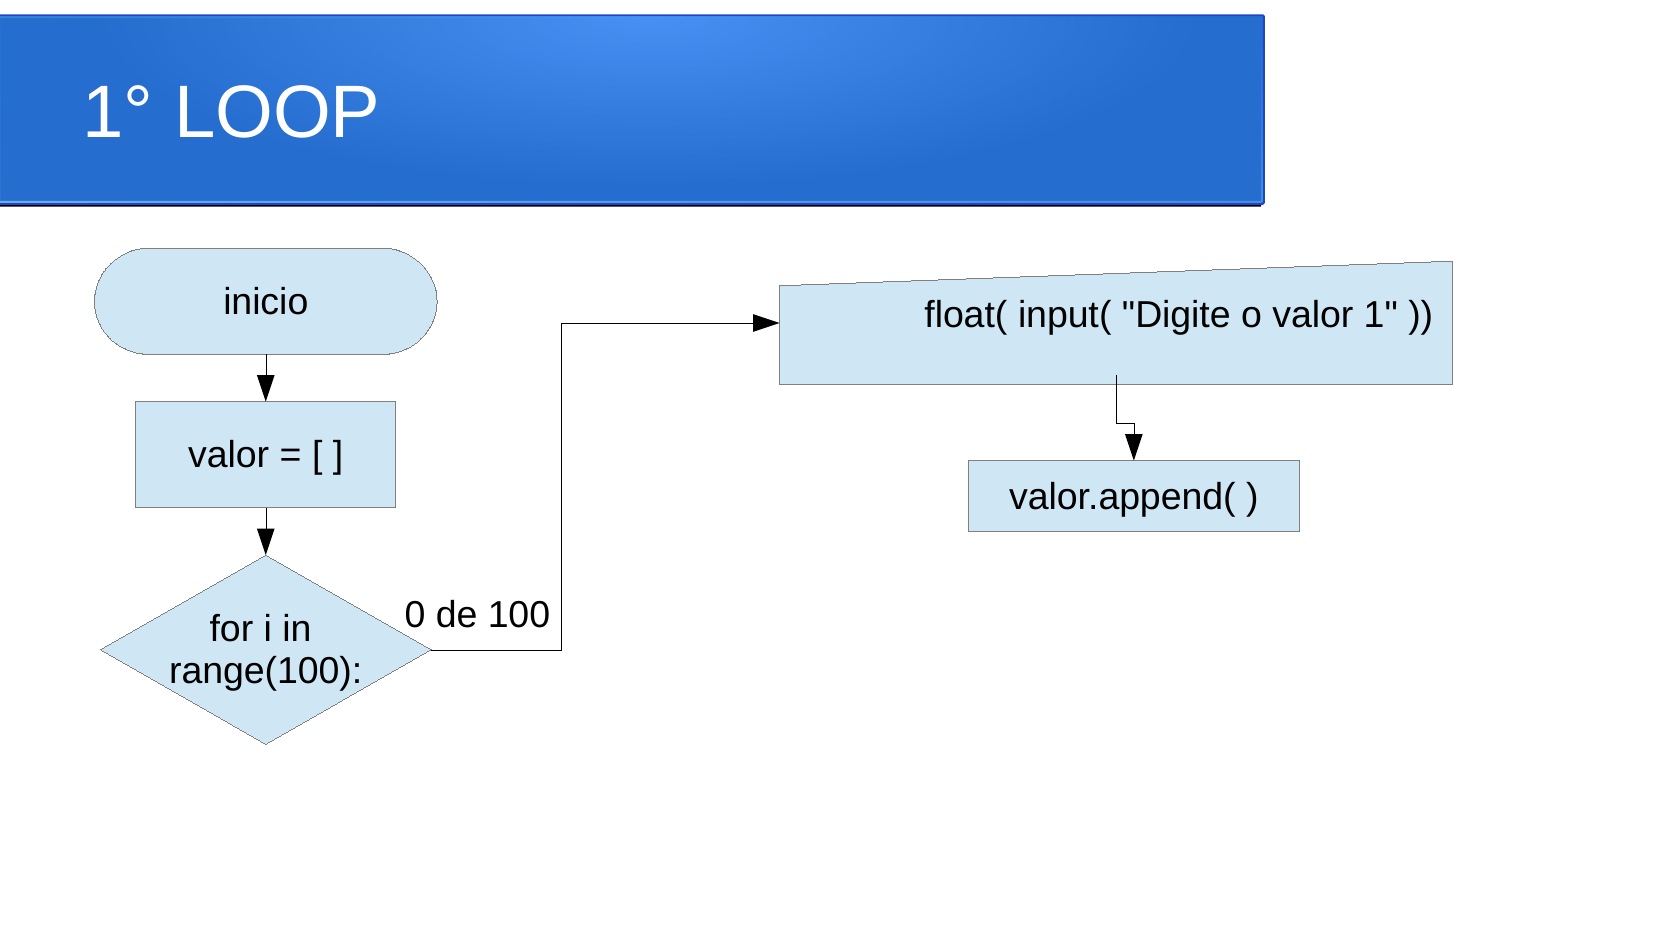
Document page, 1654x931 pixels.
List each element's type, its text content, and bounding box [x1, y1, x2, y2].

title 1° LOOP [82, 35, 1235, 189]
text_box for i in range(100): [100, 555, 389, 745]
text_box valor.append( ) [968, 460, 1300, 532]
text_box float( input( "Digite o valor 1" )) [779, 261, 1453, 385]
text_box inicio [94, 248, 438, 355]
text_box valor = [ ] [135, 401, 396, 508]
text_box 0 de 100 [389, 586, 615, 686]
